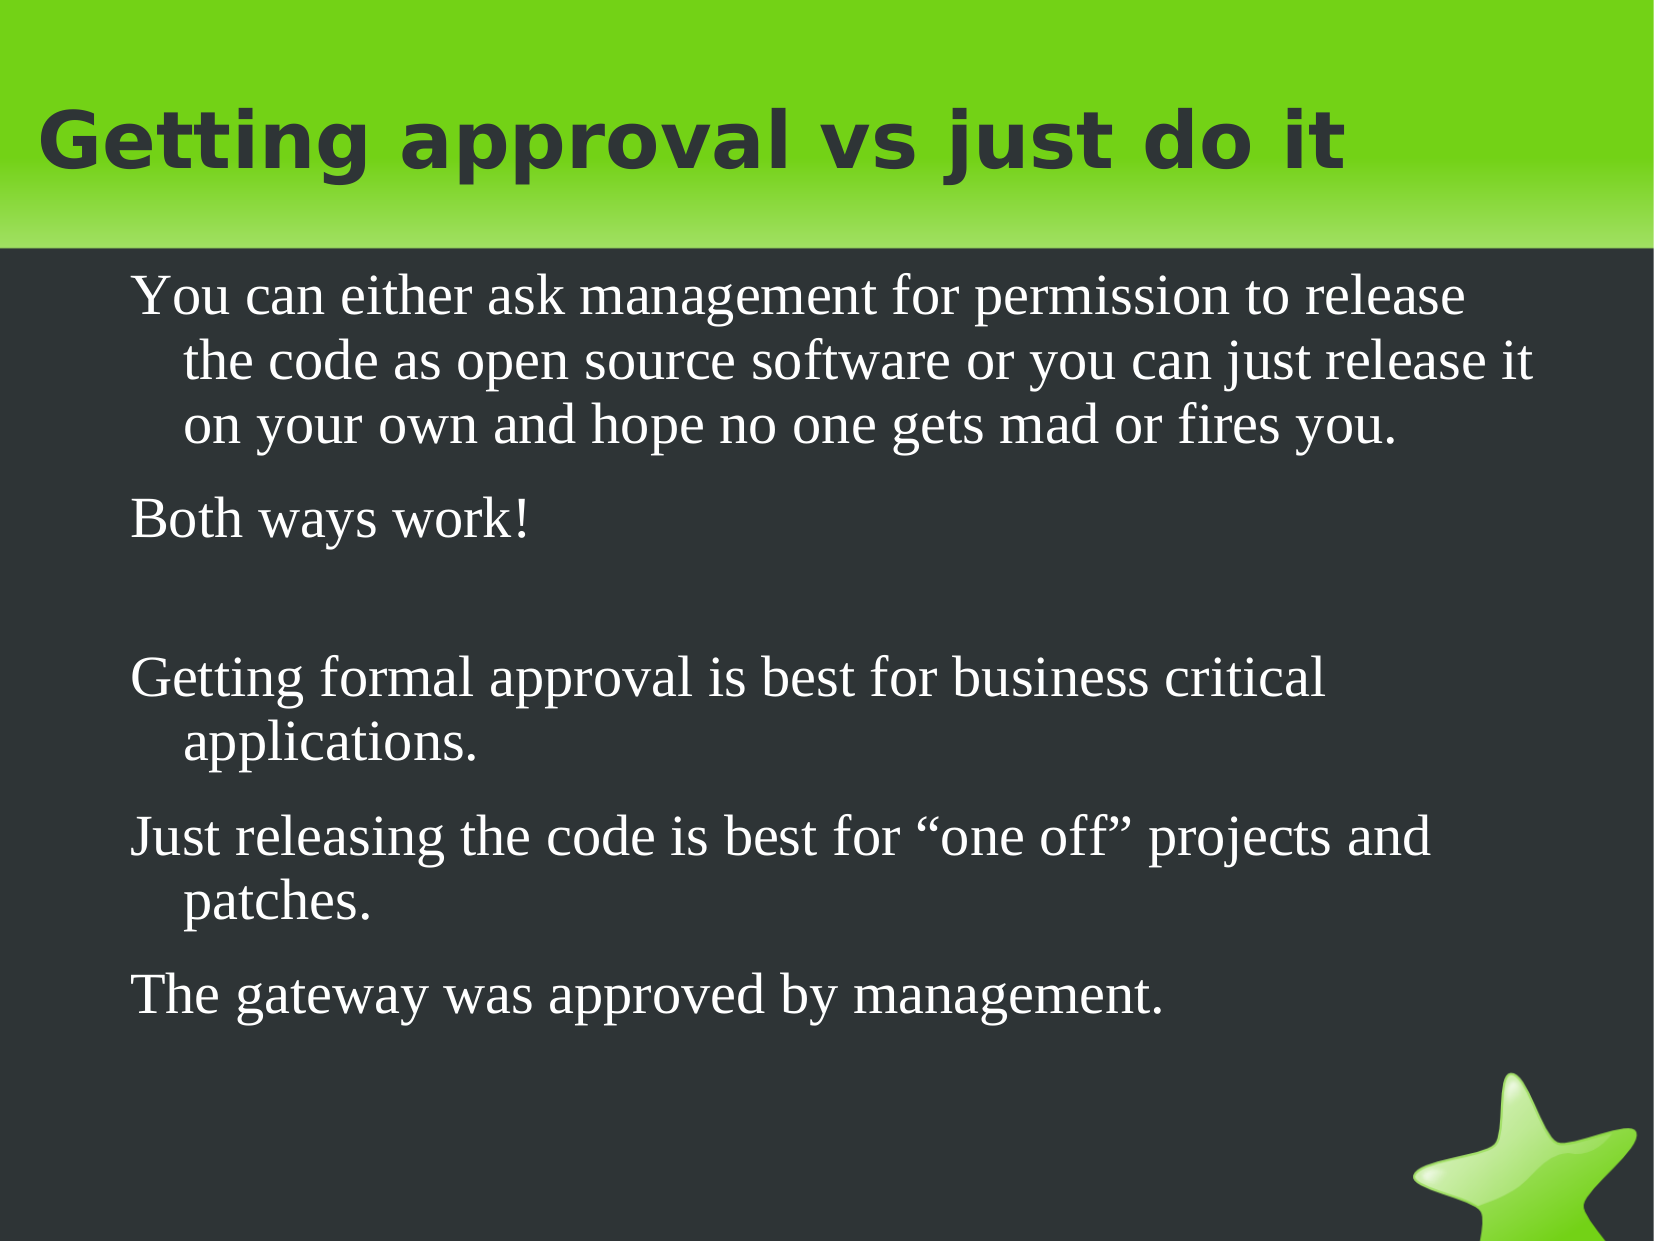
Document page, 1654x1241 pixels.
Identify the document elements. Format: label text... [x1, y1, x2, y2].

title Getting approval vs just do it [37, 37, 1654, 245]
picture [0, 0, 1654, 1241]
list You can either ask management for permission to release the code as open source software or you can just release it on your own and hope no one gets mad or fires you. Both ways work! Getting formal approval is best for business critical applications. Just releasing the code is best for “one off” projects and patches. The gateway was approved by management. [112, 262, 1552, 1201]
